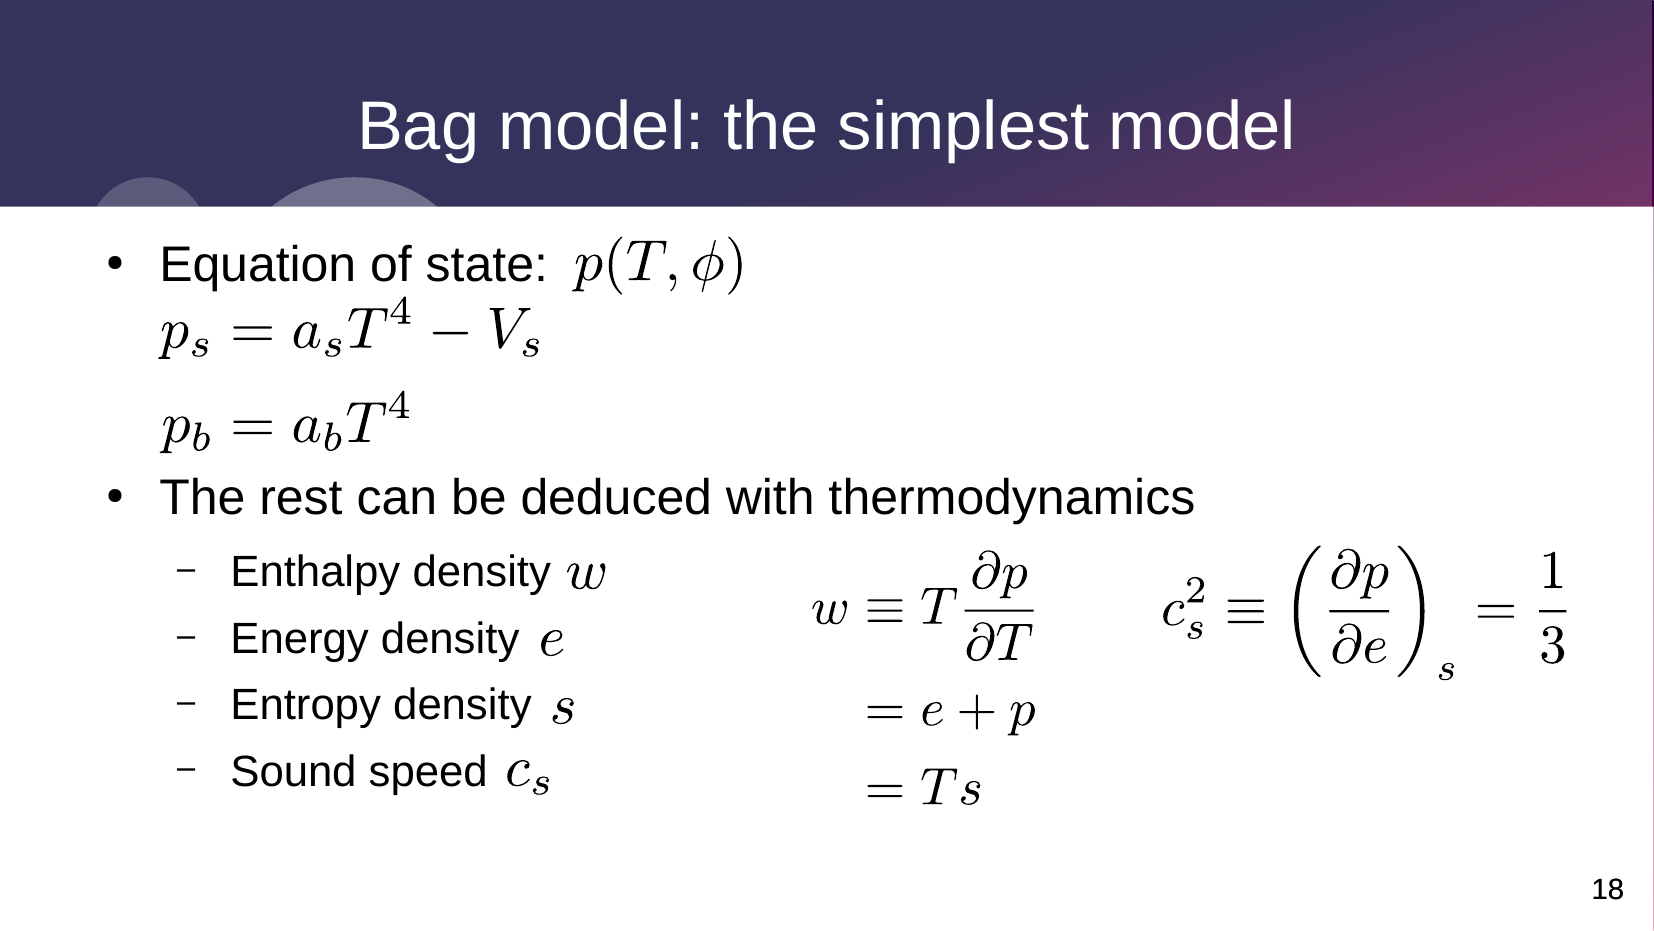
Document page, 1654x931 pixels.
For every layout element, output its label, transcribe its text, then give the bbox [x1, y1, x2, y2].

picture [565, 563, 606, 590]
picture [504, 760, 550, 795]
picture [810, 550, 1035, 805]
list Equation of state: The rest can be deduced with thermodynamics Enthalpy density Energy density Entropy density Sound speed [88, 236, 1565, 827]
picture [549, 697, 574, 725]
picture [1160, 545, 1567, 681]
picture [158, 296, 539, 454]
picture [569, 234, 744, 297]
title Bag model: the simplest model [88, 44, 1565, 207]
picture [538, 630, 564, 657]
